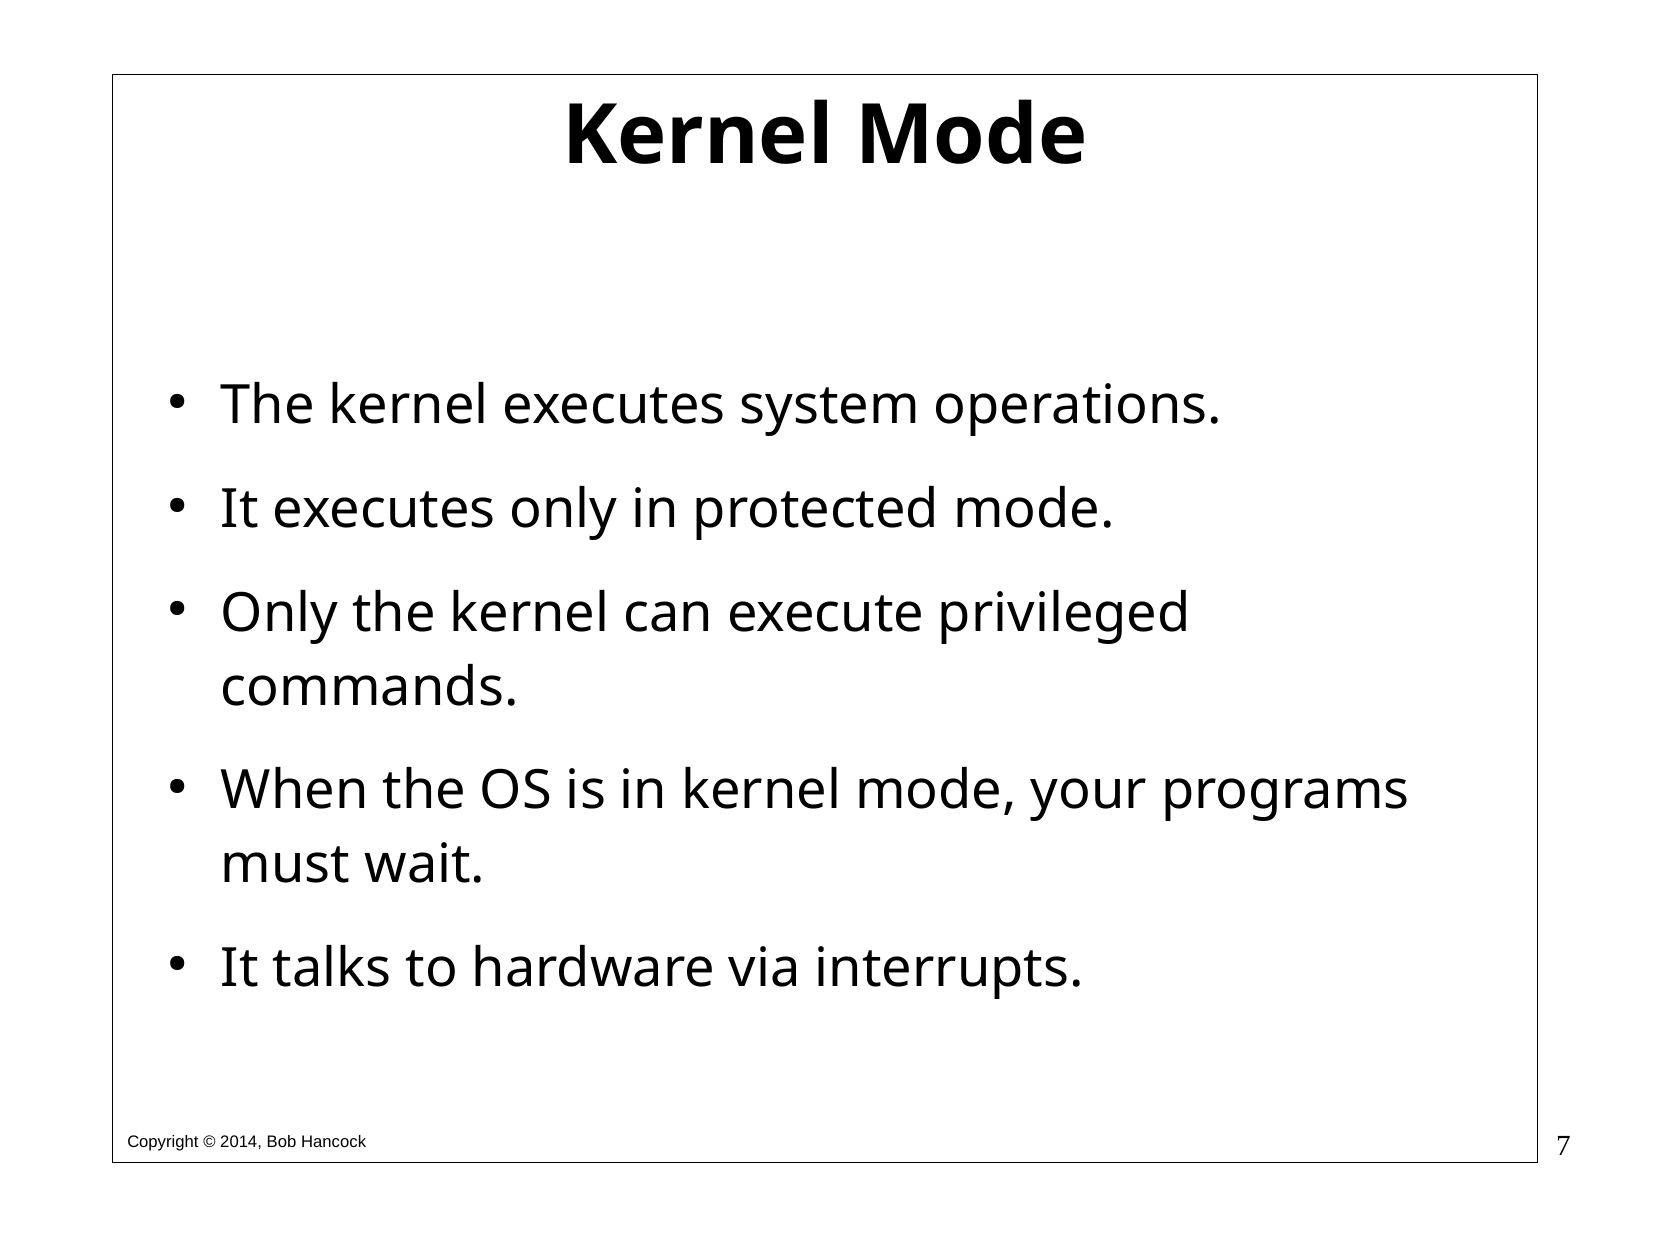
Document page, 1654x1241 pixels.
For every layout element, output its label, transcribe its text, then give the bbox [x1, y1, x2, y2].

text_box Copyright © 2014, Bob Hancock [112, 1125, 382, 1159]
title Kernel Mode [112, 75, 1538, 188]
list The kernel executes system operations. It executes only in protected mode. Only the kernel can execute privileged commands. When the OS is in kernel mode, your programs must wait. It talks to hardware via interrupts. [150, 262, 1501, 1126]
